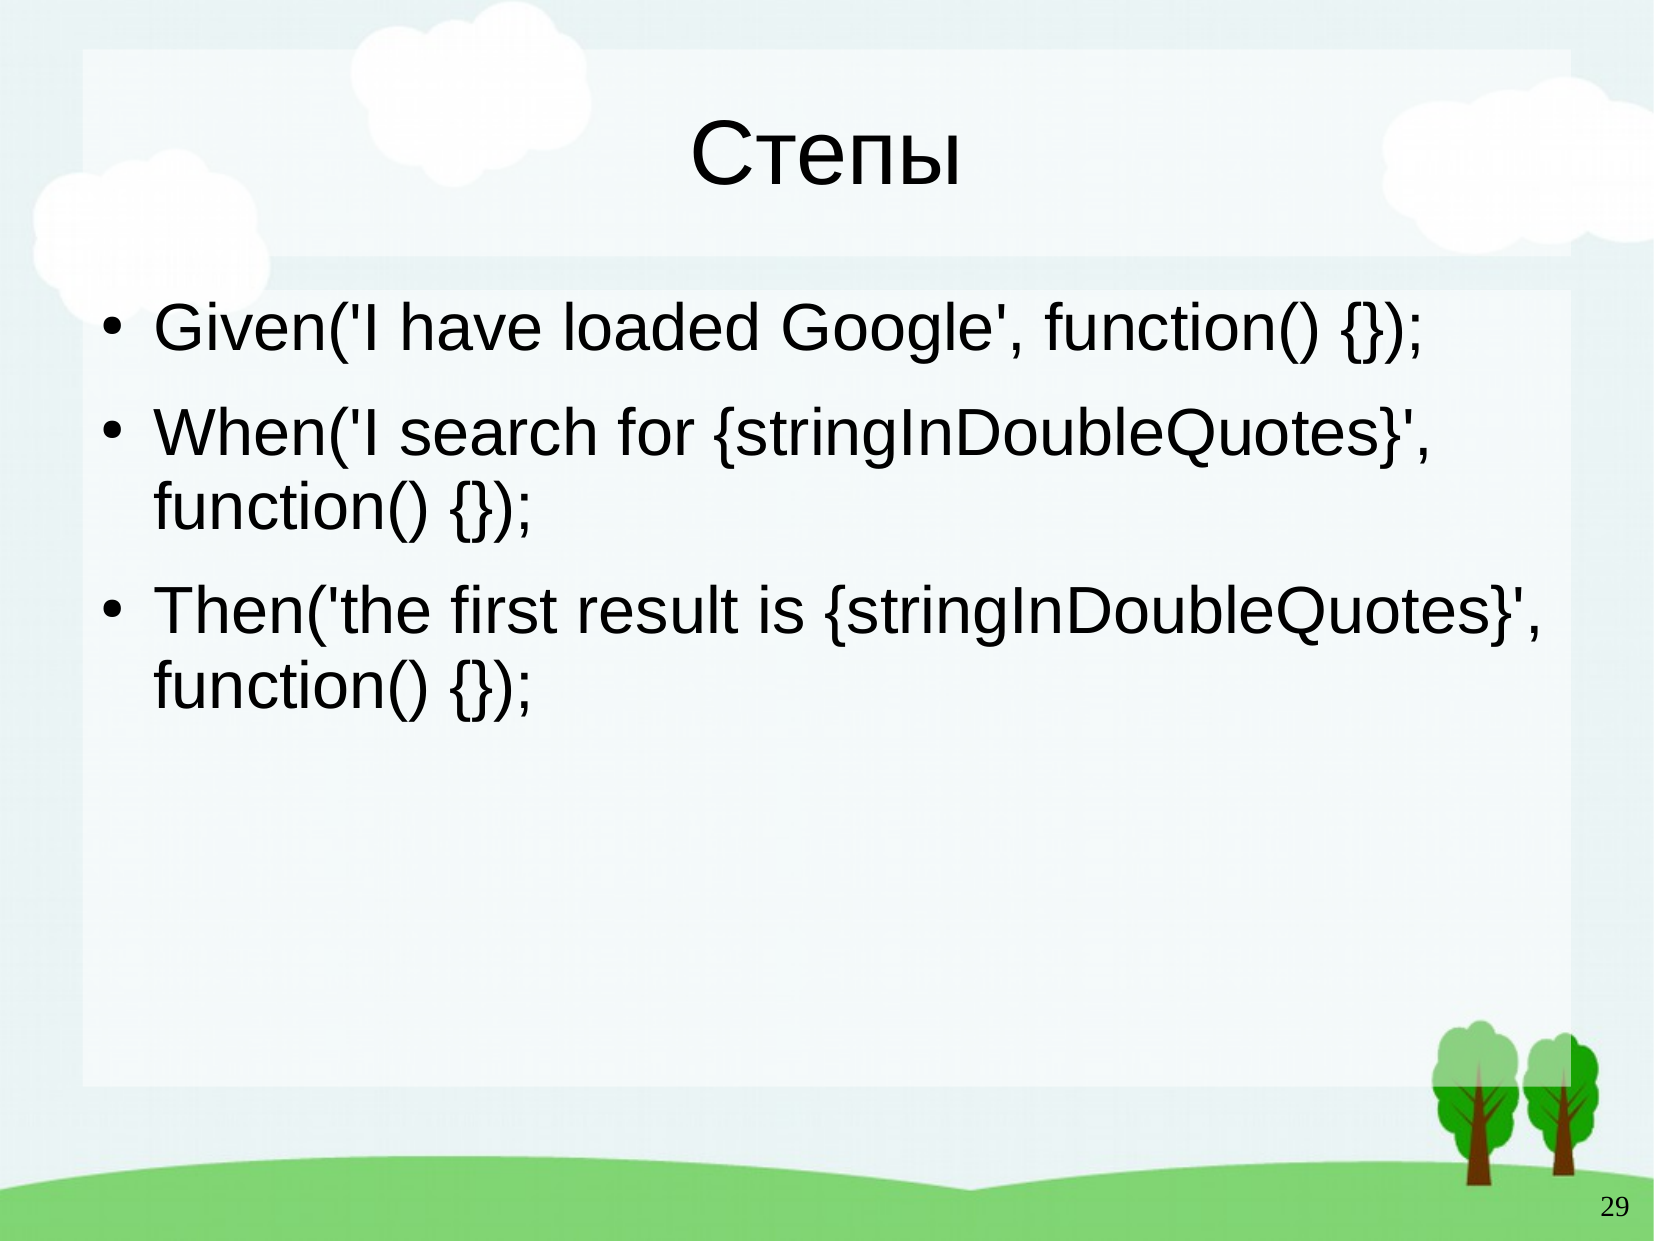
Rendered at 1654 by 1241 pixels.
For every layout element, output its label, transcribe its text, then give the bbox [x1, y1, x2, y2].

list Given('I have loaded Google', function() {}); When('I search for {stringInDoubleQuotes}', function() {}); Then('the first result is {stringInDoubleQuotes}', function() {}); [82, 290, 1571, 1087]
picture [0, 0, 1654, 1241]
title Степы [82, 49, 1571, 257]
